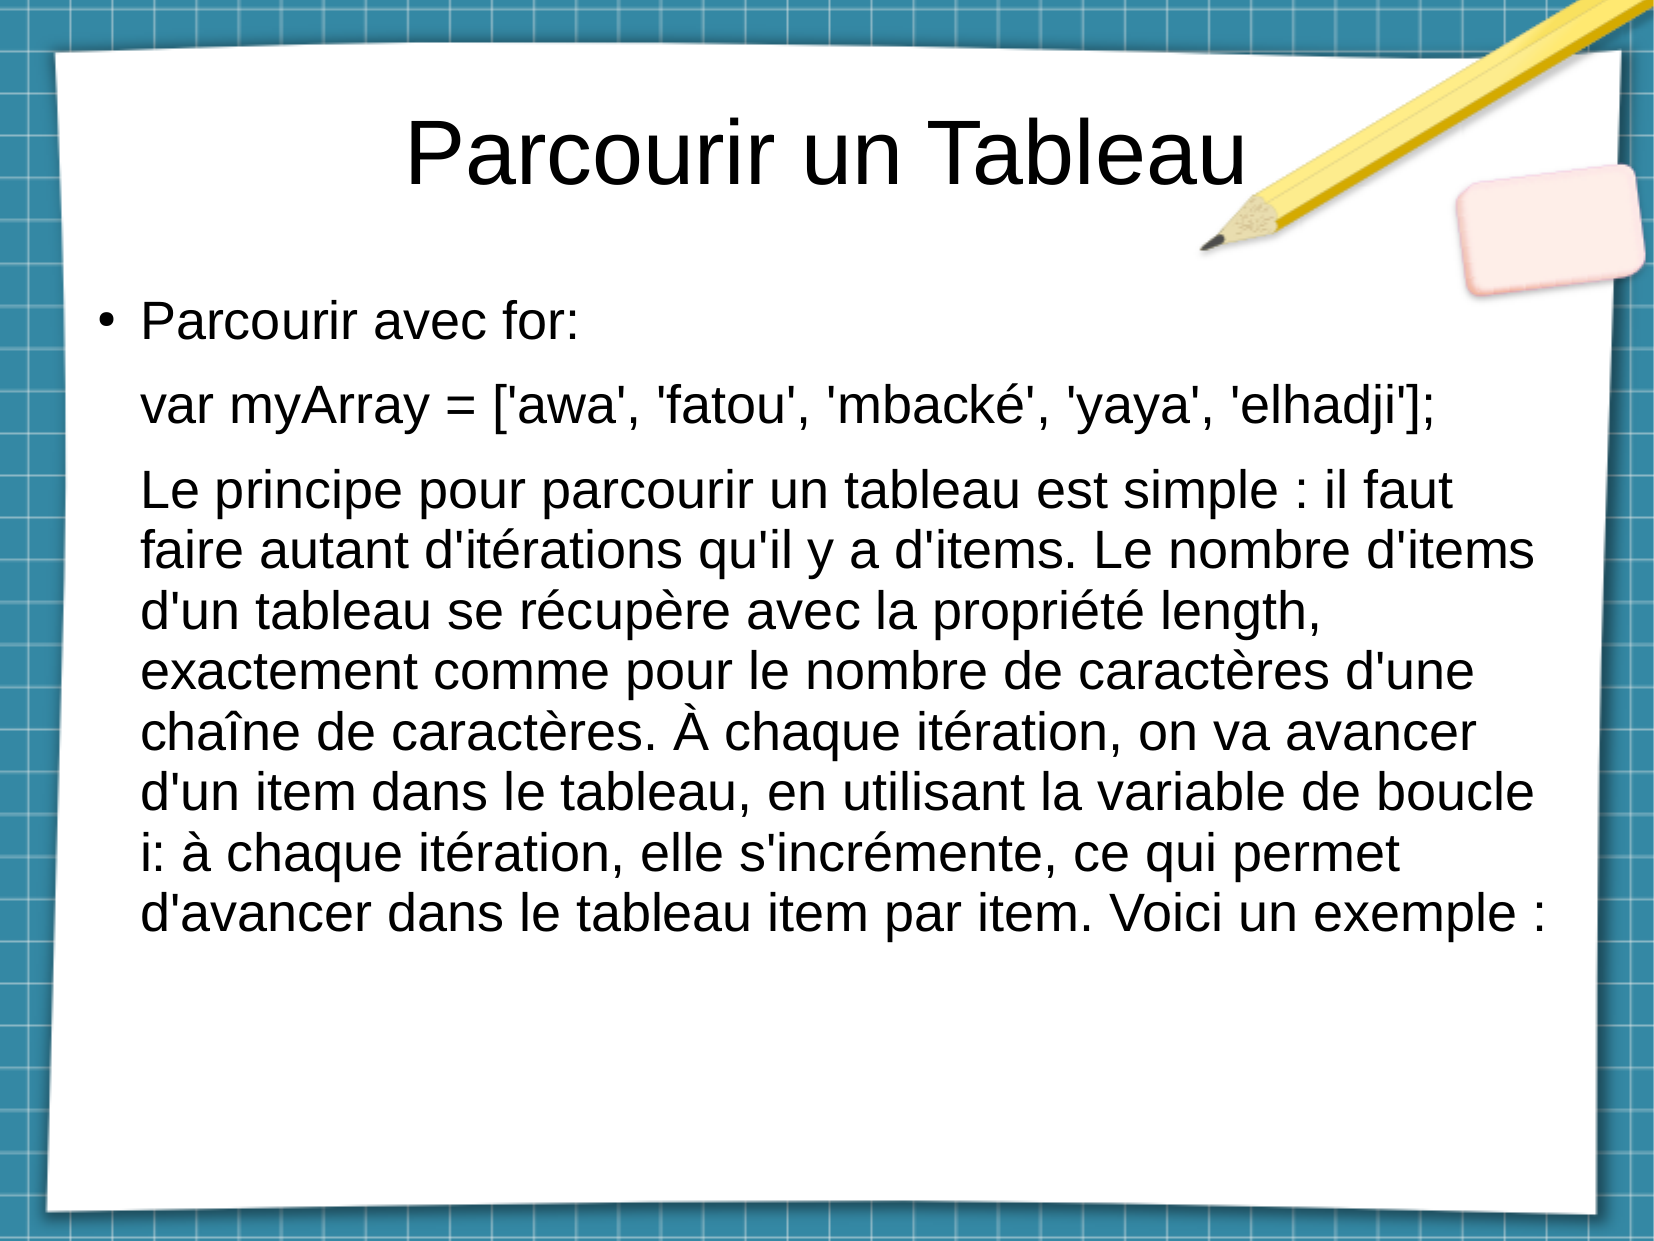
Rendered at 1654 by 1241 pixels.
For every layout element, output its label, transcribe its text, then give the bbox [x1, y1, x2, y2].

title Parcourir un Tableau [82, 49, 1571, 257]
list Parcourir avec for: var myArray = ['awa', 'fatou', 'mbacké', 'yaya', 'elhadji']; Le principe pour parcourir un tableau est simple : il faut faire autant d'itérations qu'il y a d'items. Le nombre d'items d'un tableau se récupère avec la propriété length, exactement comme pour le nombre de caractères d'une chaîne de caractères. À chaque itération, on va avancer d'un item dans le tableau, en utilisant la variable de boucle i: à chaque itération, elle s'incrémente, ce qui permet d'avancer dans le tableau item par item. Voici un exemple : [82, 290, 1571, 1010]
picture [0, 0, 1654, 1241]
